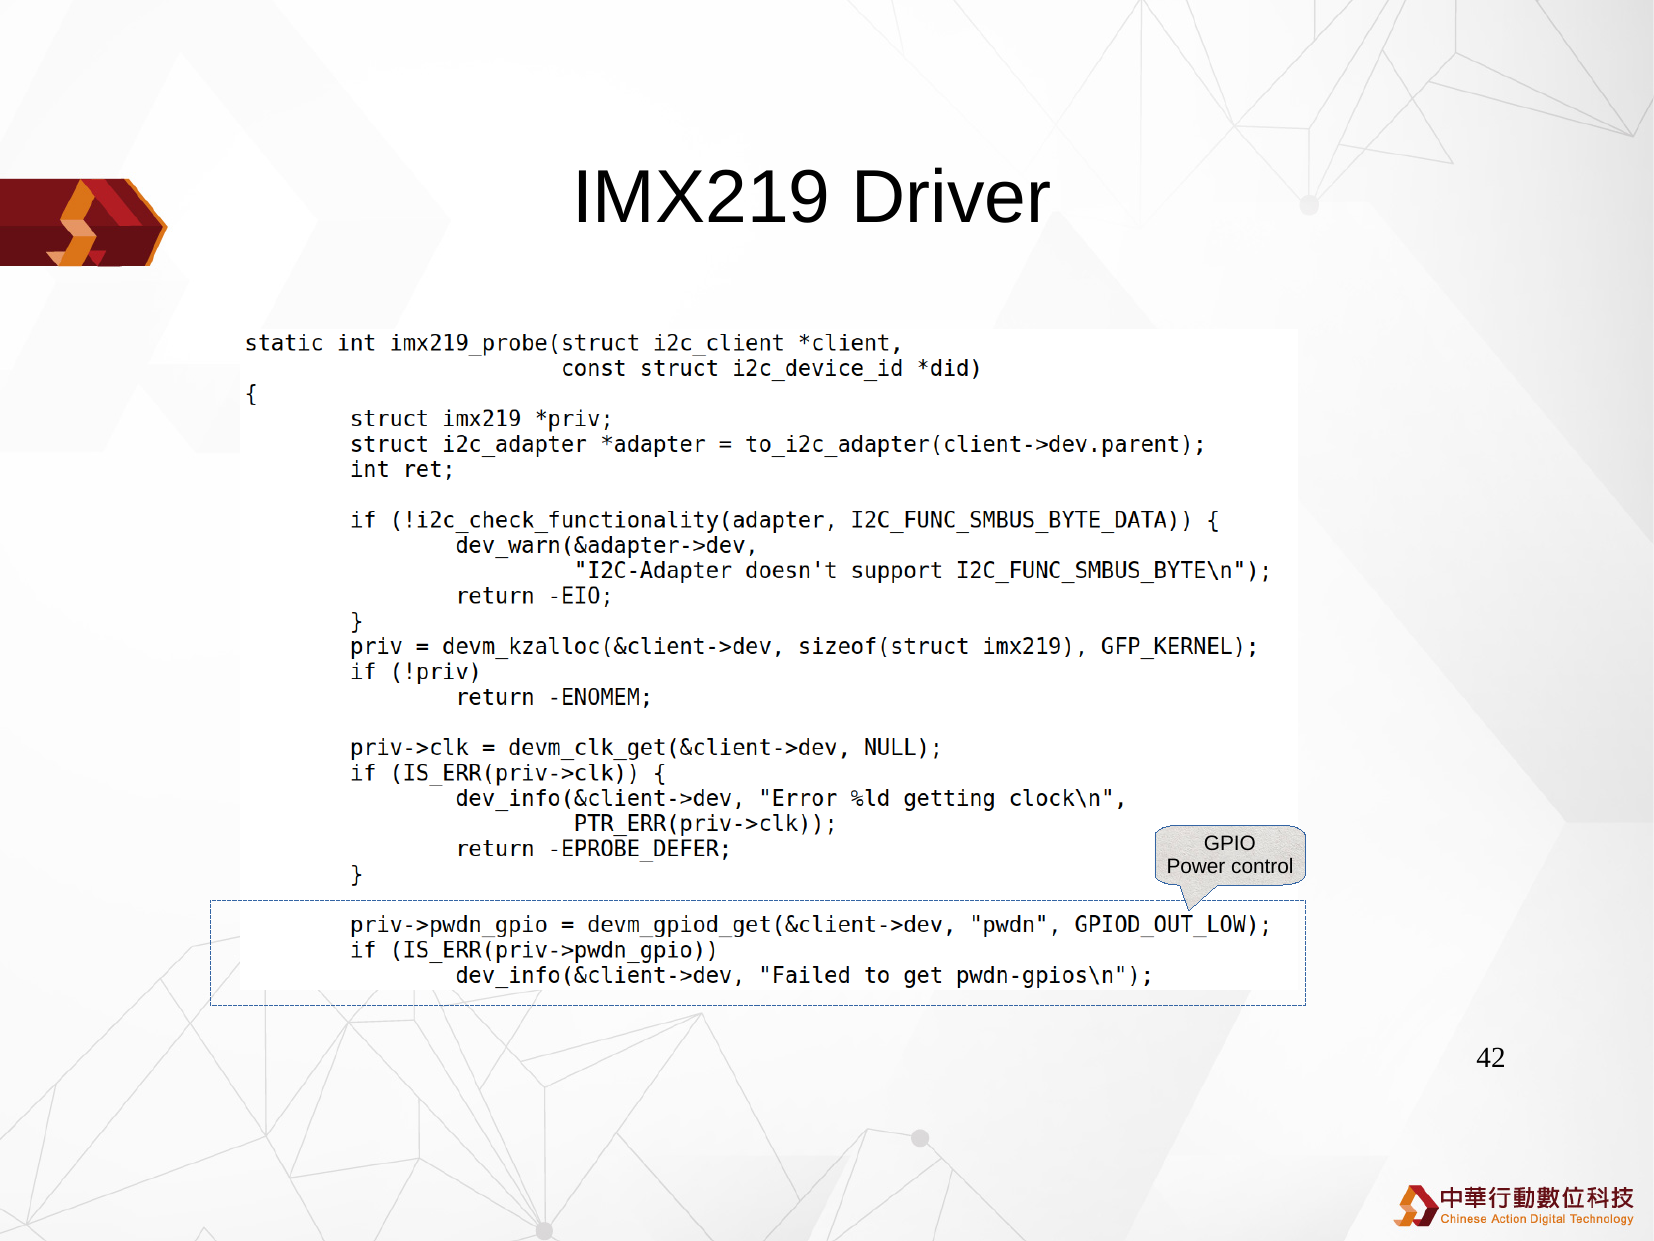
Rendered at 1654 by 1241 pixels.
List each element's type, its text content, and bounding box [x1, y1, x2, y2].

picture [0, 0, 1654, 1241]
text_box GPIO Power control [1155, 825, 1306, 911]
title IMX219 Driver [118, 112, 1506, 281]
